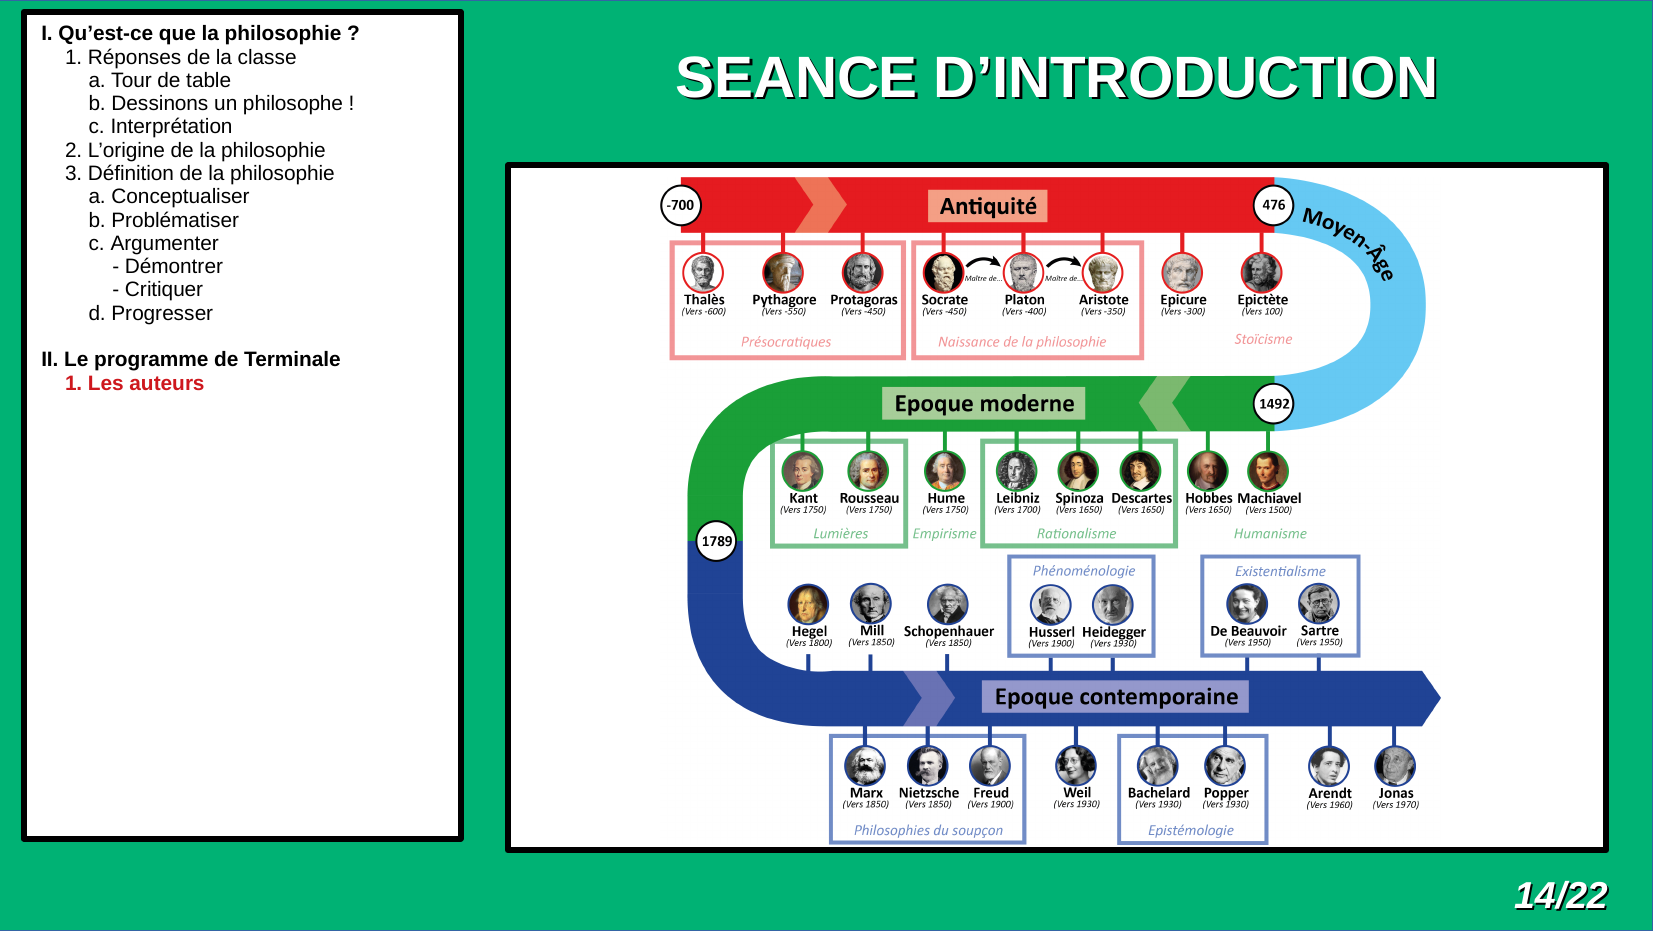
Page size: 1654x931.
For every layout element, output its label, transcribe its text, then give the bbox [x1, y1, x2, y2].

text_box I. Qu’est-ce que la philosophie ? 1. Réponses de la classe a. Tour de table b. Dessinons un philosophe ! c. Interprétation 2. L’origine de la philosophie 3. Définition de la philosophie a. Conceptualiser b. Problématiser c. Argumenter - Démontrer - Critiquer d. Progresser II. Le programme de Terminale 1. Les auteurs [23, 11, 461, 839]
text_box <numéro>/22 [1464, 867, 1623, 931]
text_box [0, 0, 1653, 931]
picture [660, 177, 1441, 845]
text_box SEANCE D’INTRODUCTION [507, 0, 1607, 154]
